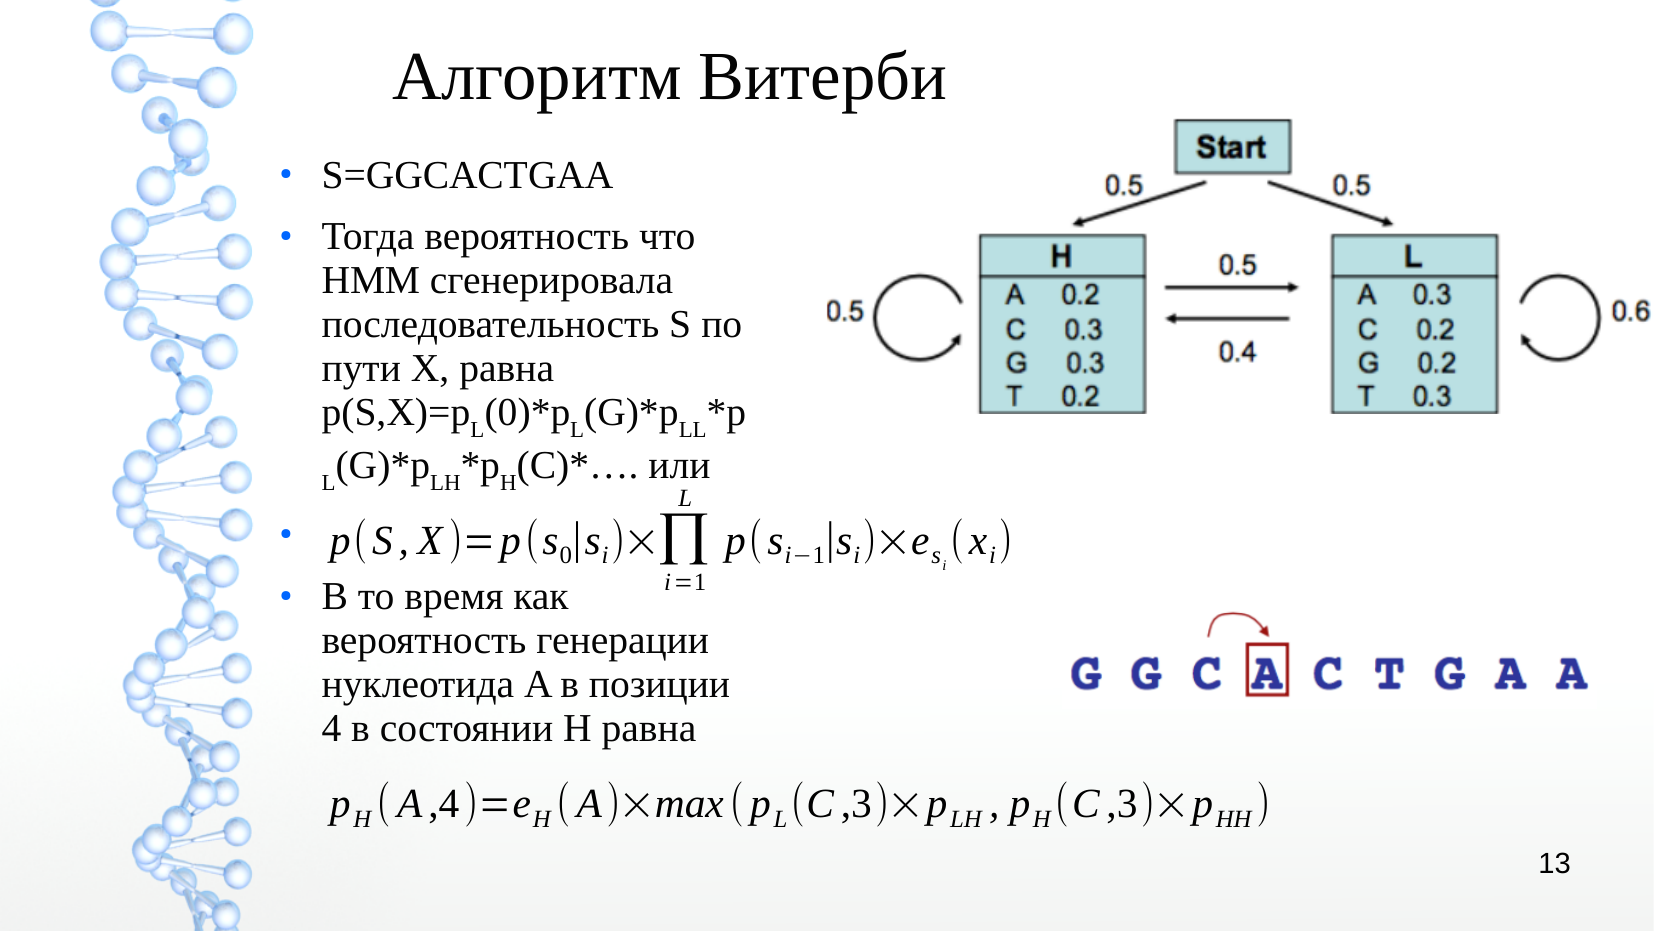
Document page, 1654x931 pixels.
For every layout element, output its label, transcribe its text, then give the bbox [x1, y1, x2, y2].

title Алгоритм Витерби [5, 0, 1335, 154]
list S=GGCACTGAA Тогда вероятность что HMM сгенерировала последовательность S по пути X, равна p(S,X)=pL(0)*pL(G)*pLL*pL(G)*pLH*pH(C)*…. или В то время как вероятность генерации нуклеотида A в позиции 4 в состоянии H равна [265, 153, 756, 764]
chart [318, 484, 1019, 596]
picture [0, 0, 1654, 931]
chart [318, 779, 1276, 833]
